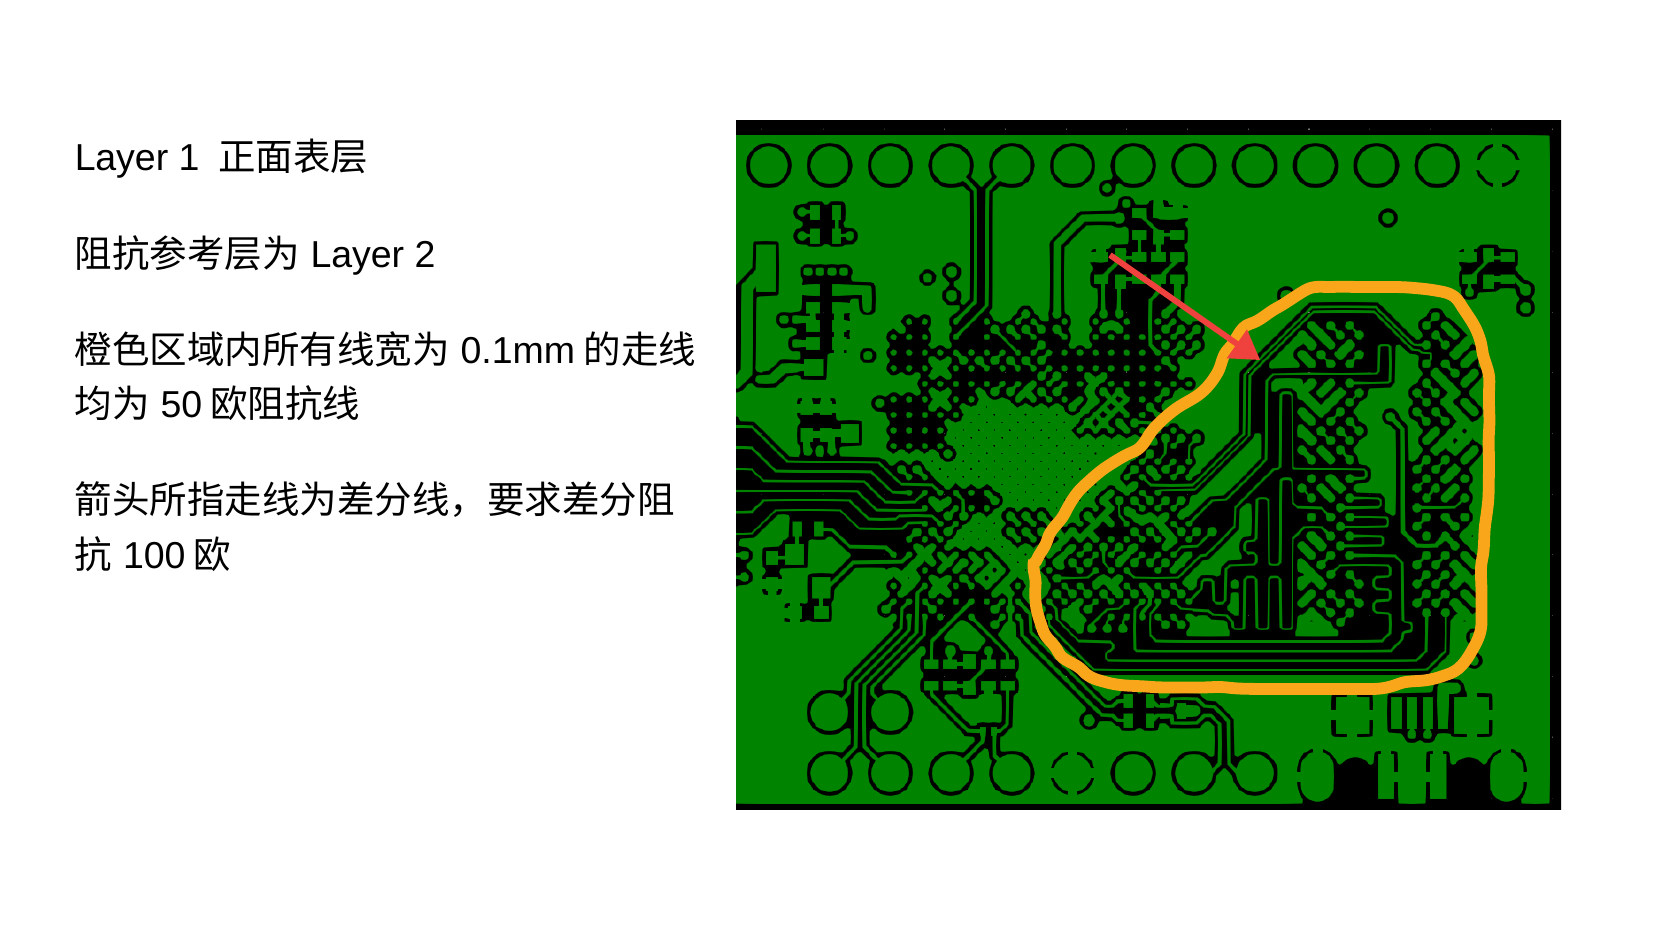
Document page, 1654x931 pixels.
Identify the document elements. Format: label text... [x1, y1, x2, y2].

text_box Layer 1 正面表层 阻抗参考层为Layer 2 橙色区域内所有线宽为0.1mm的走线均为50欧阻抗线 箭头所指走线为差分线，要求差分阻抗100欧 [60, 120, 721, 811]
picture [736, 120, 1562, 810]
